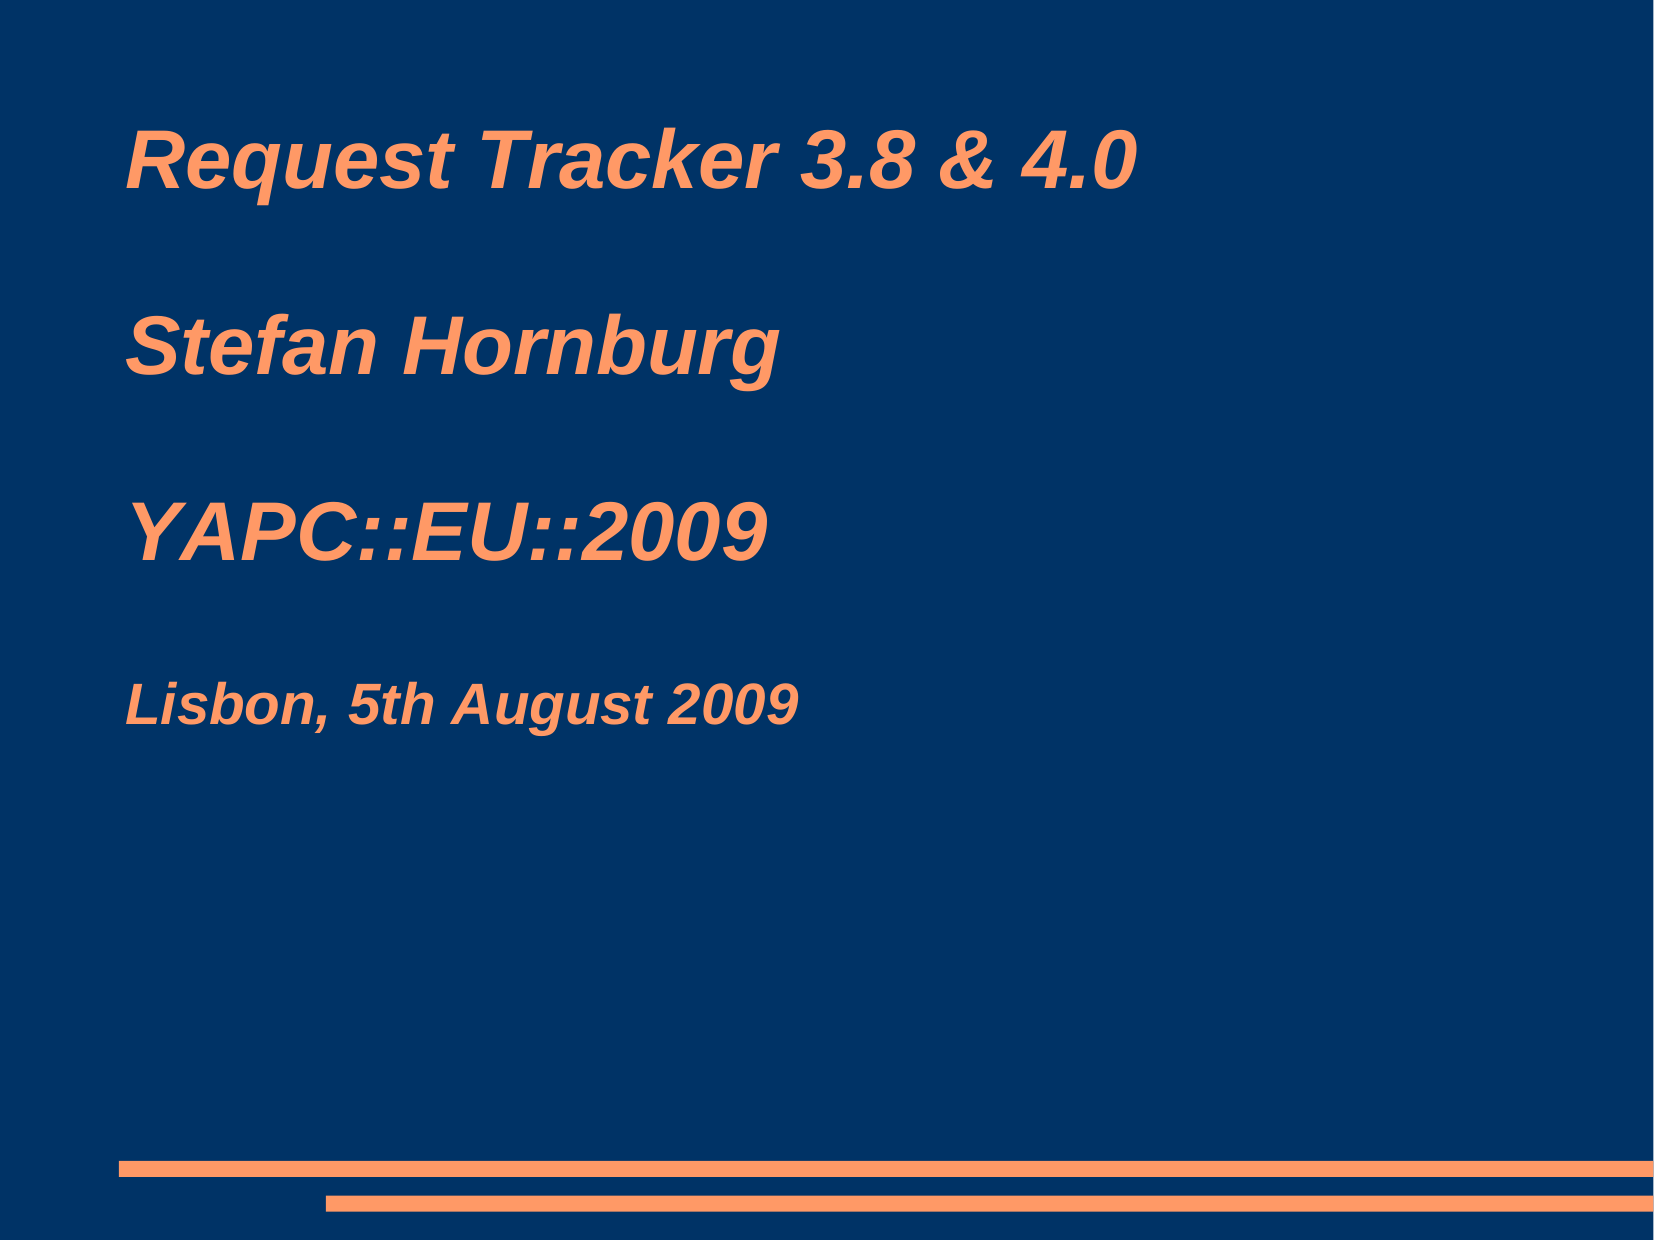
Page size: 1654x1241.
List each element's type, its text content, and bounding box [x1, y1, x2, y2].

title Request Tracker 3.8 & 4.0 Stefan Hornburg YAPC::EU::2009 Lisbon, 5th August 2009 [125, 113, 1538, 1016]
